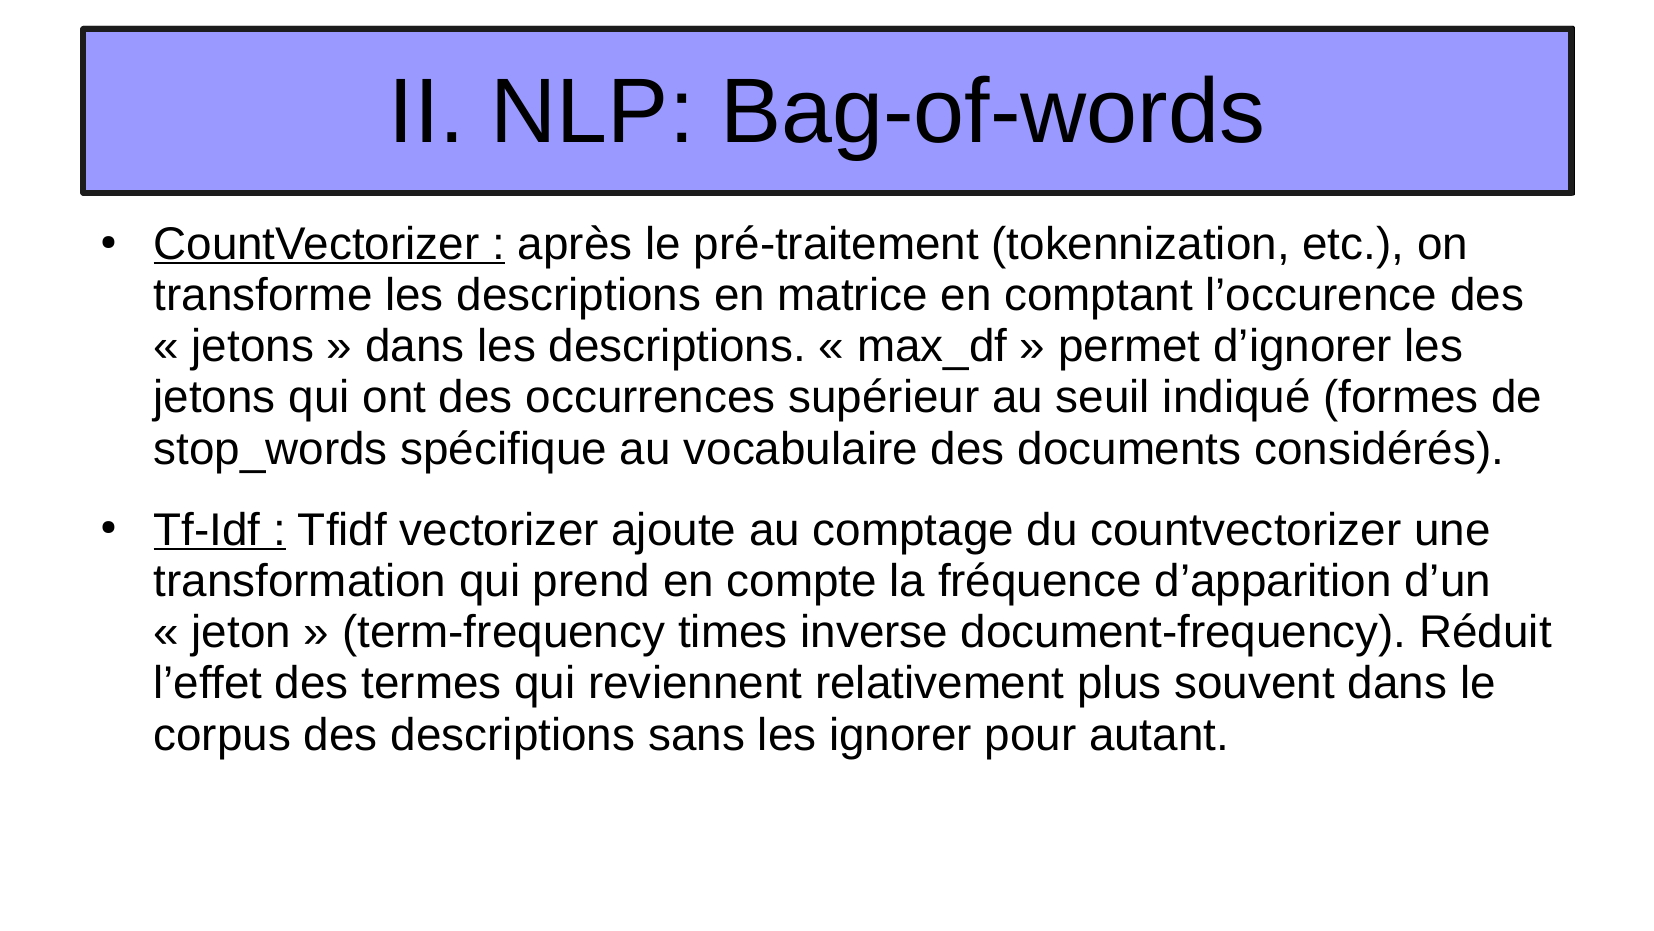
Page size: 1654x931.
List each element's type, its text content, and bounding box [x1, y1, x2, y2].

title II. NLP: Bag-of-words [83, 28, 1572, 193]
list CountVectorizer : après le pré-traitement (tokennization, etc.), on transforme les descriptions en matrice en comptant l’occurence des « jetons » dans les descriptions. « max_df » permet d’ignorer les jetons qui ont des occurrences supérieur au seuil indiqué (formes de stop_words spécifique au vocabulaire des documents considérés). Tf-Idf : Tfidf vectorizer ajoute au comptage du countvectorizer une transformation qui prend en compte la fréquence d’apparition d’un « jeton » (term-frequency times inverse document-frequency). Réduit l’effet des termes qui reviennent relativement plus souvent dans le corpus des descriptions sans les ignorer pour autant. [82, 217, 1571, 827]
